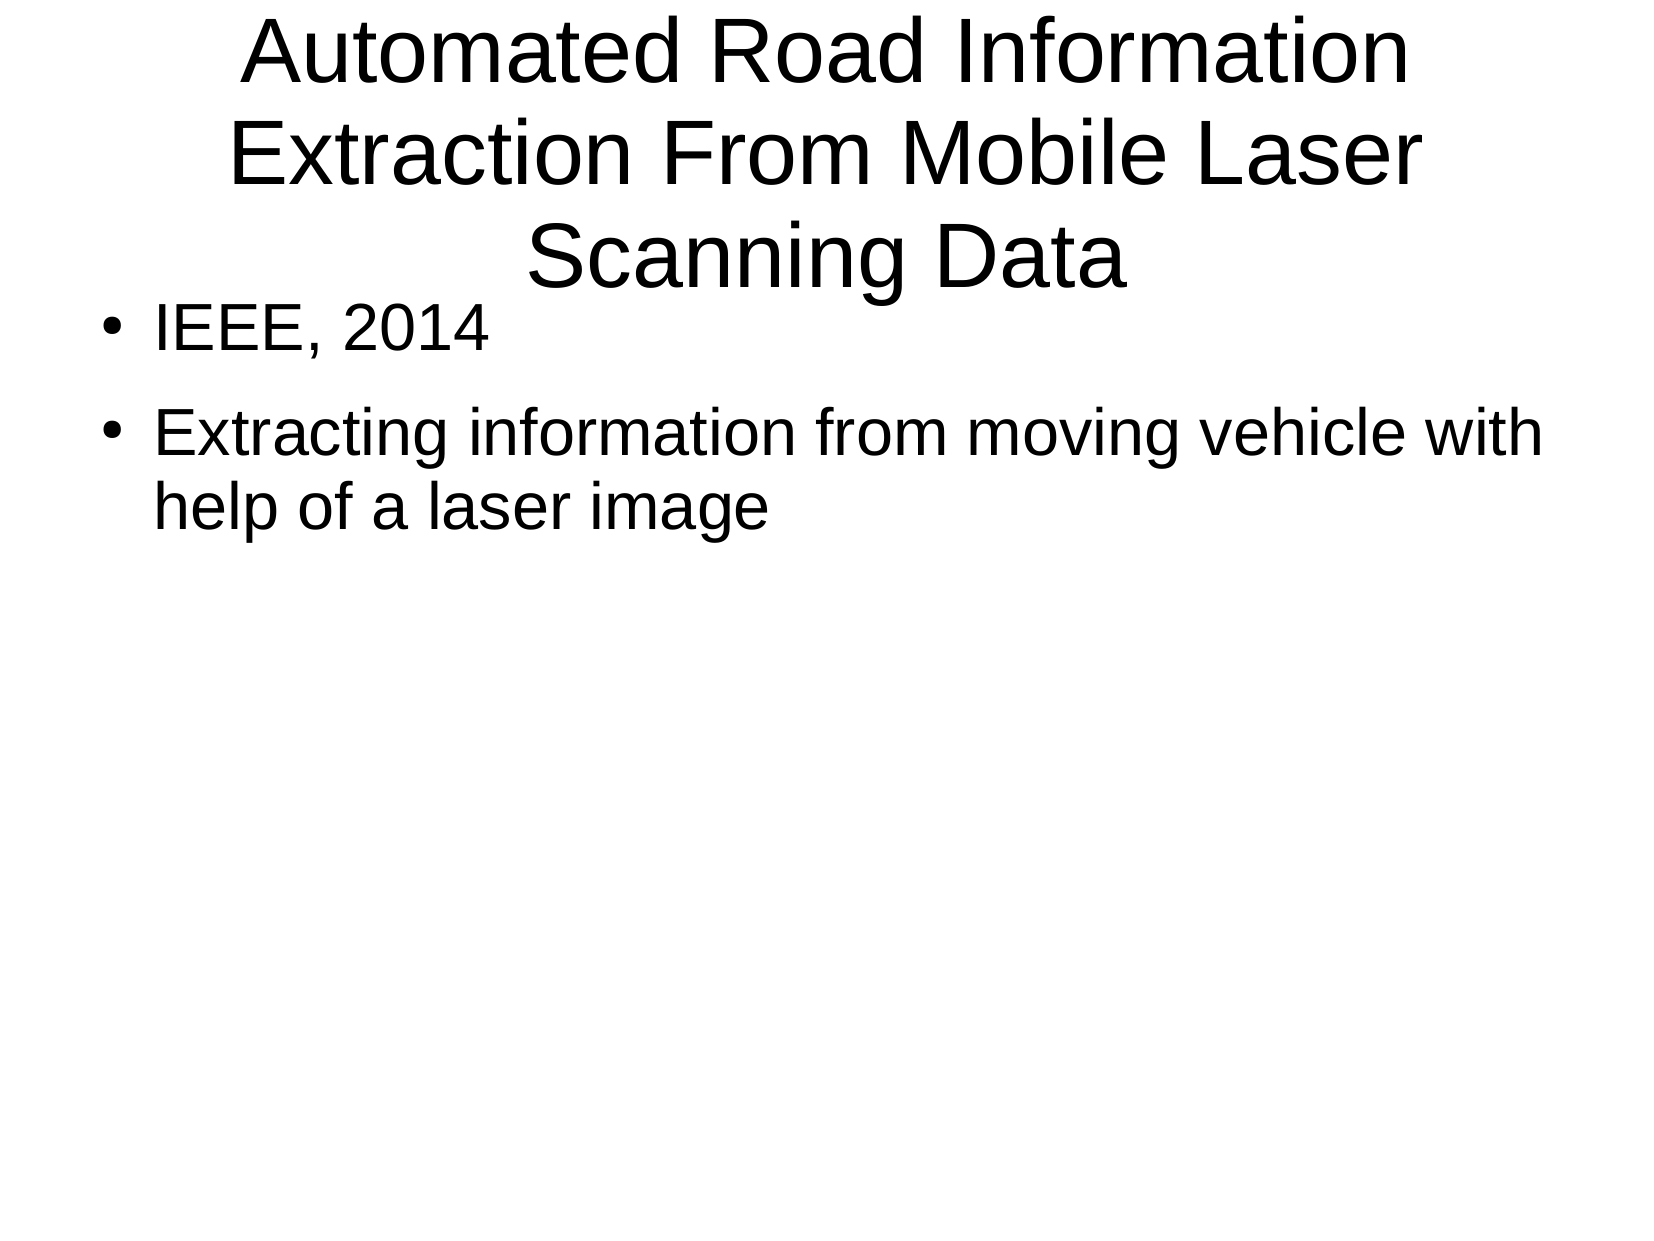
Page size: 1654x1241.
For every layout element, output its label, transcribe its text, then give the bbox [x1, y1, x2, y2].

list IEEE, 2014 Extracting information from moving vehicle with help of a laser image [82, 290, 1571, 1010]
title Automated Road Information Extraction From Mobile Laser Scanning Data [82, 0, 1571, 290]
